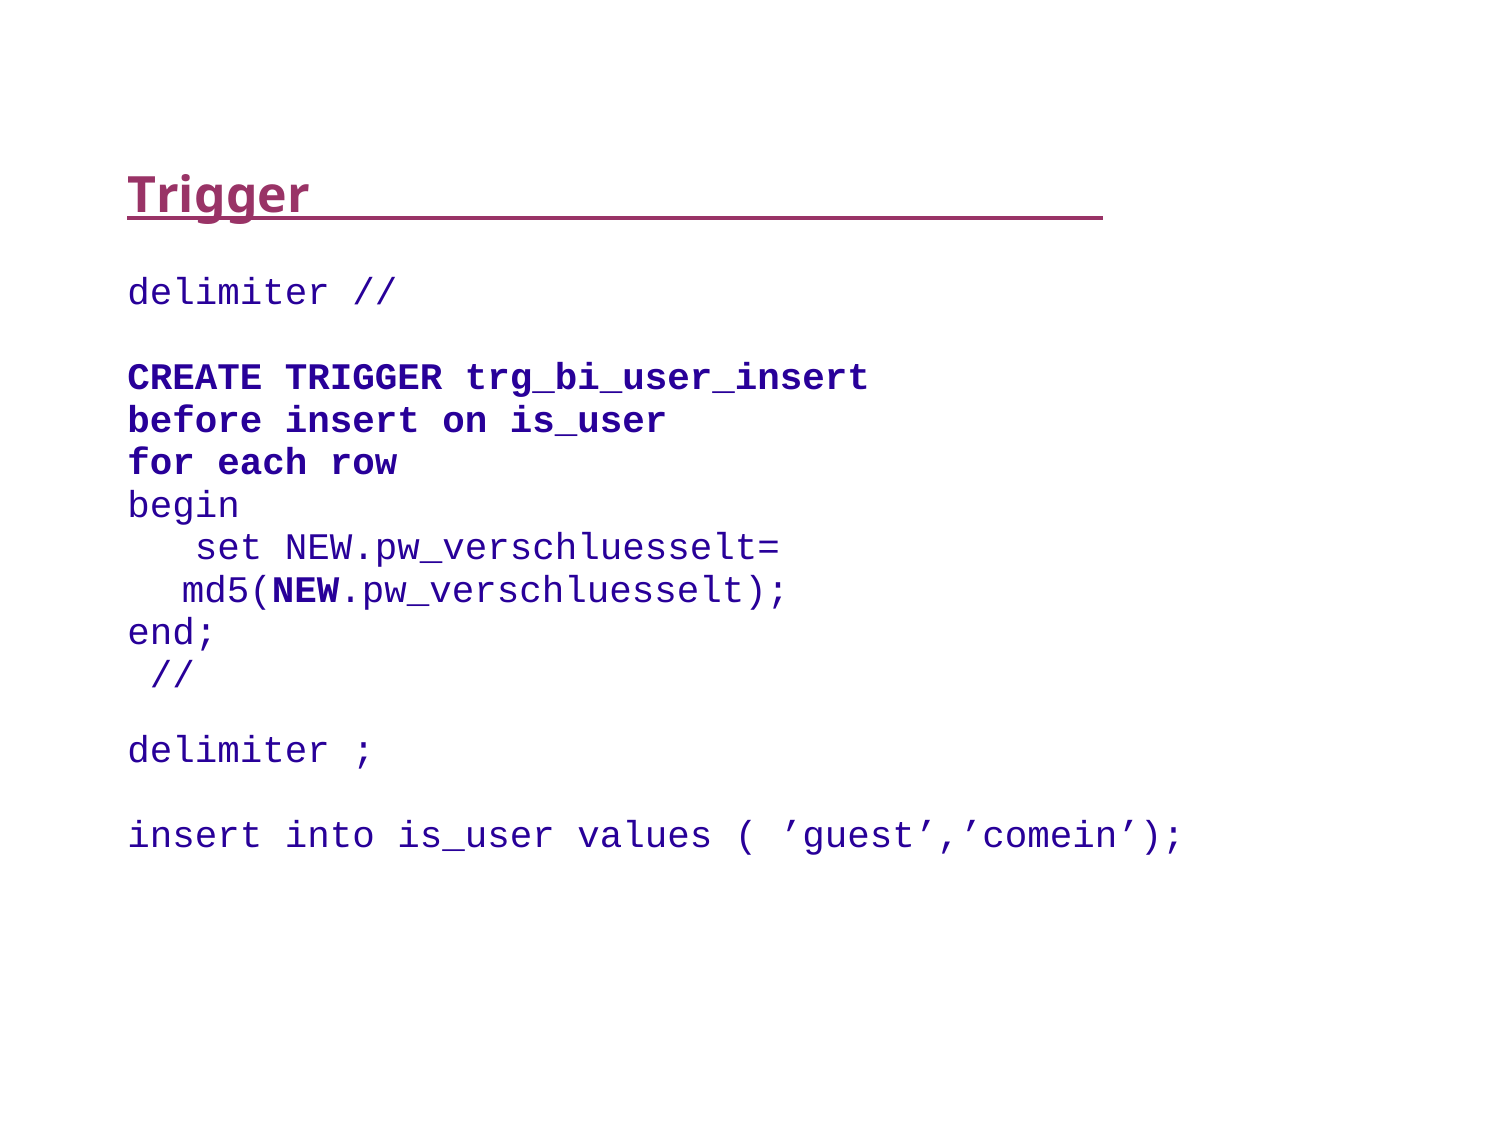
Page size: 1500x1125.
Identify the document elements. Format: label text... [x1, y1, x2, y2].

list delimiter // CREATE TRIGGER trg_bi_user_insert before insert on is_user for each row begin set NEW.pw_verschluesselt= md5(NEW.pw_verschluesselt); end; // delimiter ; insert into is_user values ( ’guest’,’comein’); [112, 265, 1387, 1030]
title Trigger [112, 68, 1387, 265]
